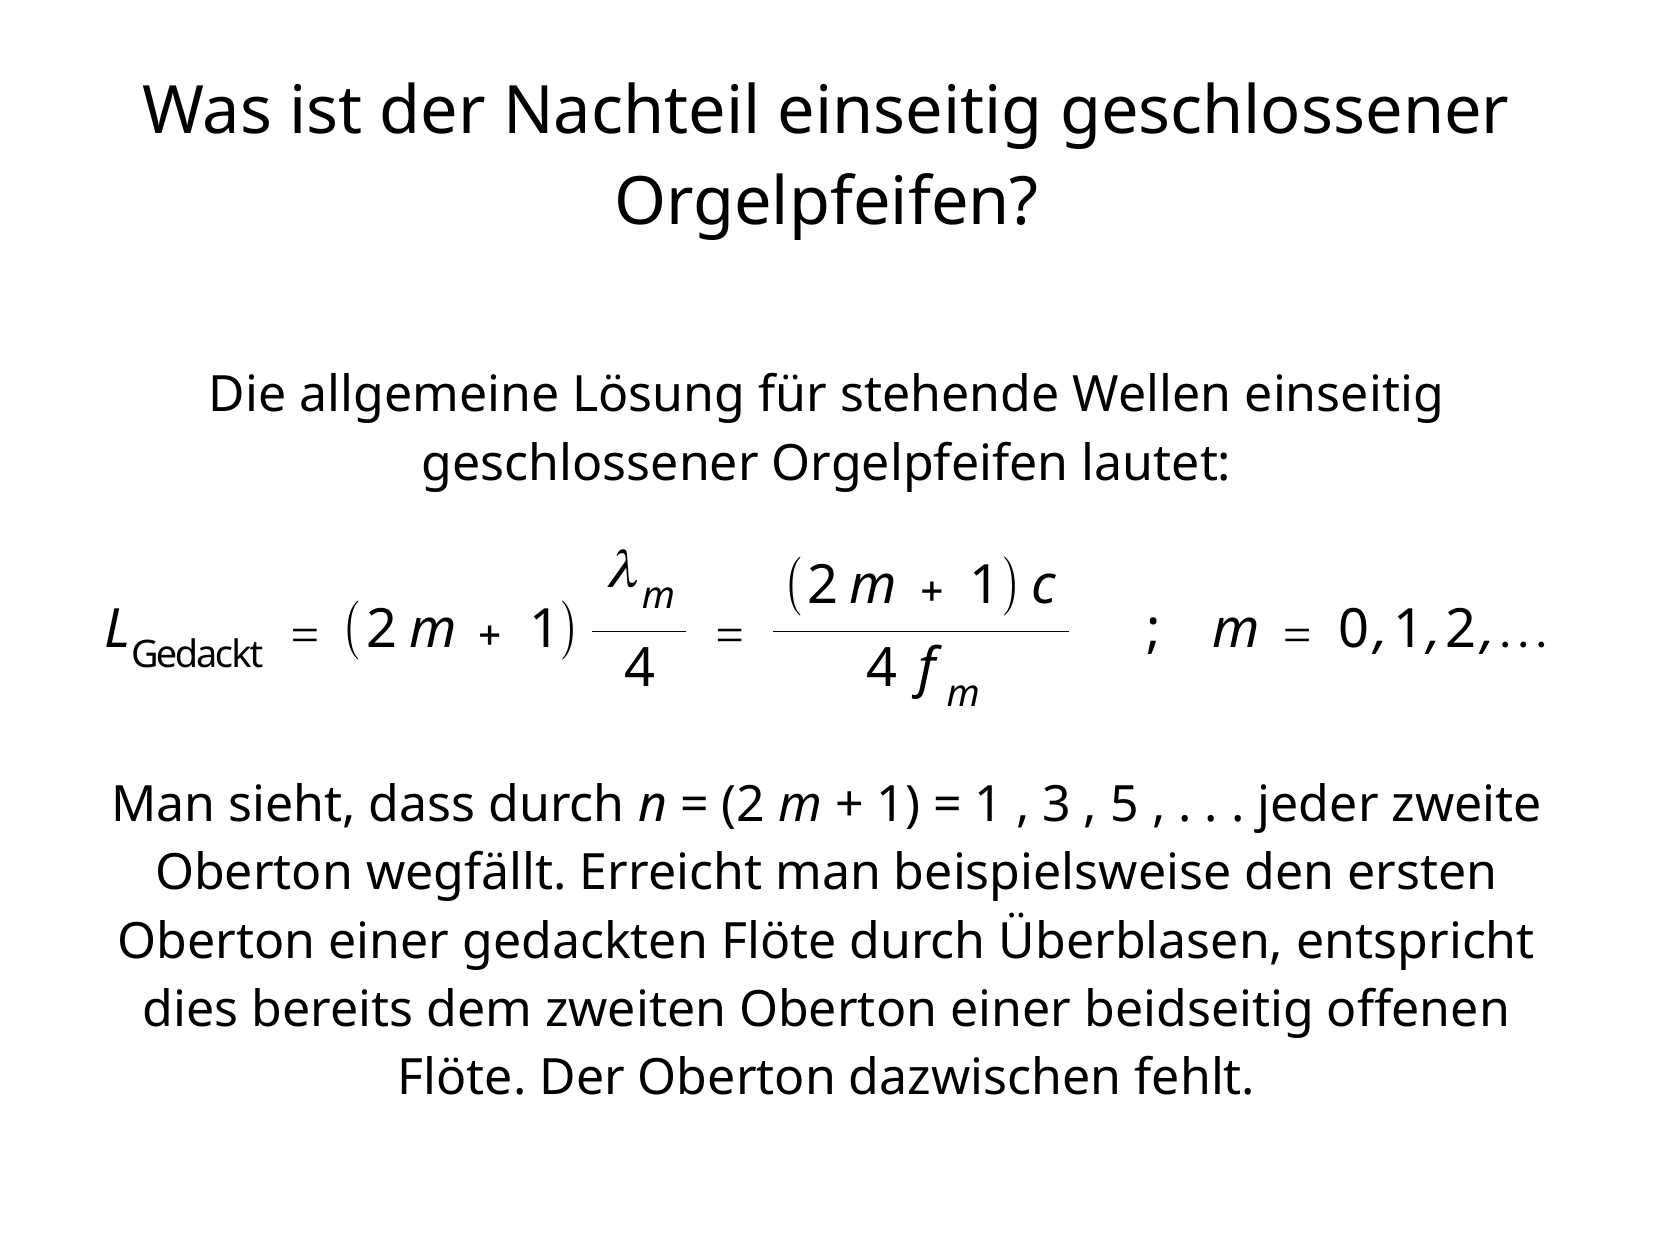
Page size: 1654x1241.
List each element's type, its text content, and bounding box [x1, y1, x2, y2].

title Was ist der Nachteil einseitig geschlossener Orgelpfeifen? [82, 49, 1571, 257]
subtitle Die allgemeine Lösung für stehende Wellen einseitig geschlossener Orgelpfeifen lautet: Man sieht, dass durch n = (2 m + 1) = 1 , 3 , 5 , . . . jeder zweite Oberton wegfällt. Erreicht man beispielsweise den ersten Oberton einer gedackten Flöte durch Überblasen, entspricht dies bereits dem zweiten Oberton einer beidseitig offenen Flöte. Der Oberton dazwischen fehlt. [82, 370, 1571, 1166]
chart [98, 547, 1556, 717]
